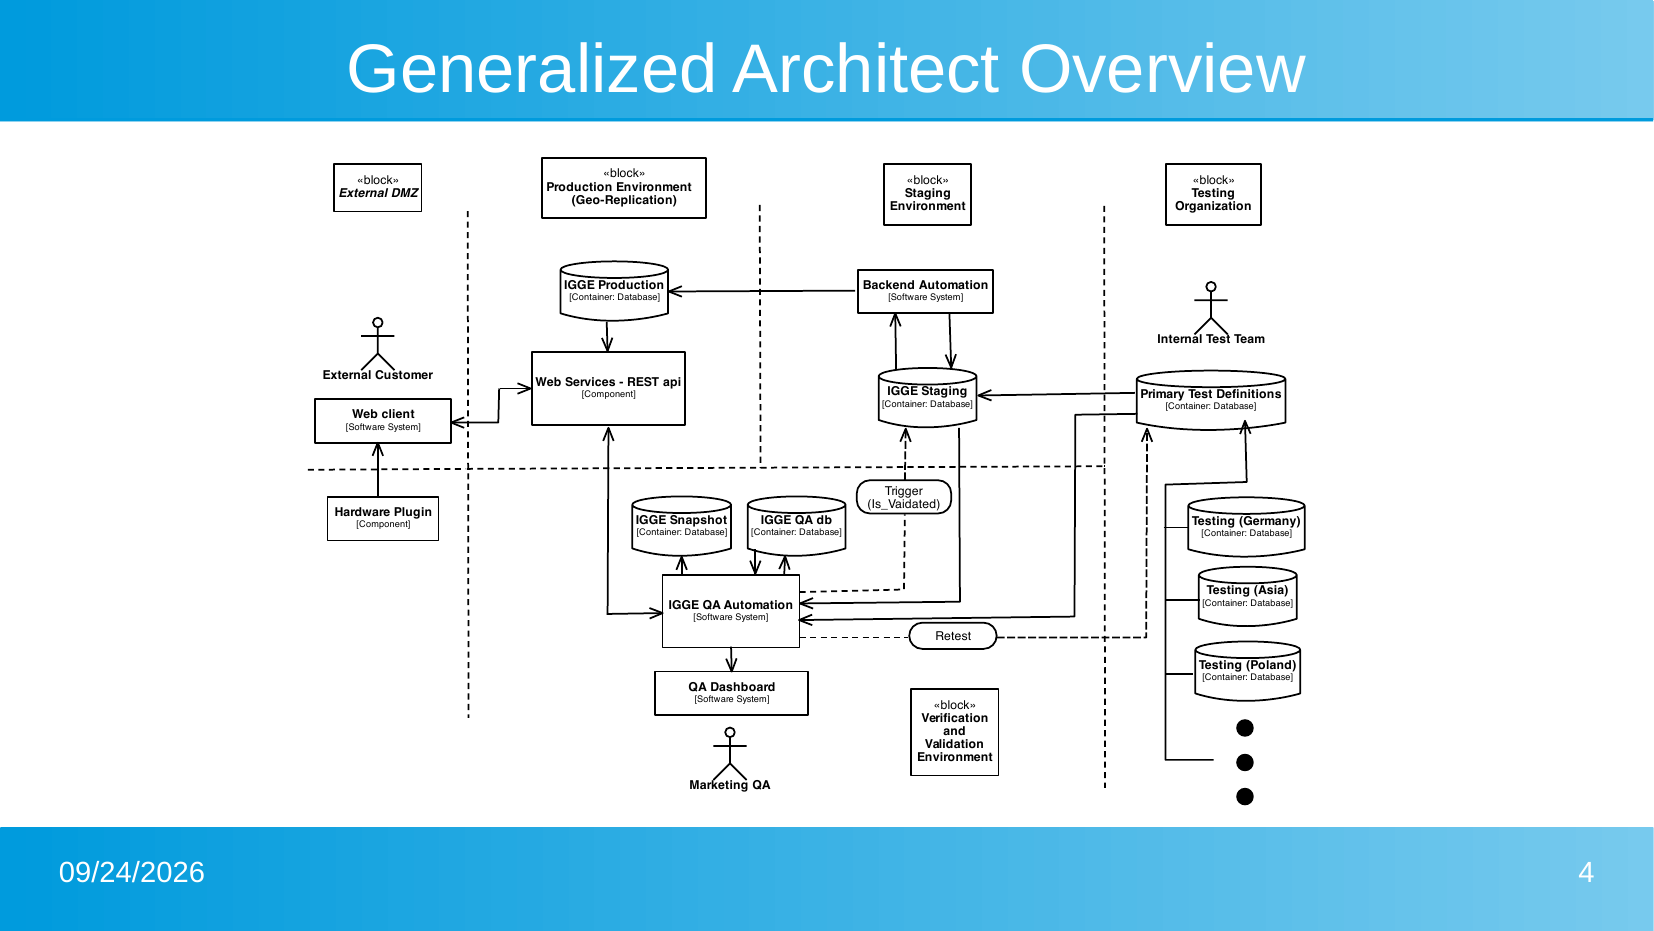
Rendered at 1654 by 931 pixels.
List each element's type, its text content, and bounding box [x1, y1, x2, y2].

picture [300, 150, 1313, 813]
title Generalized Architect Overview [59, 29, 1595, 108]
